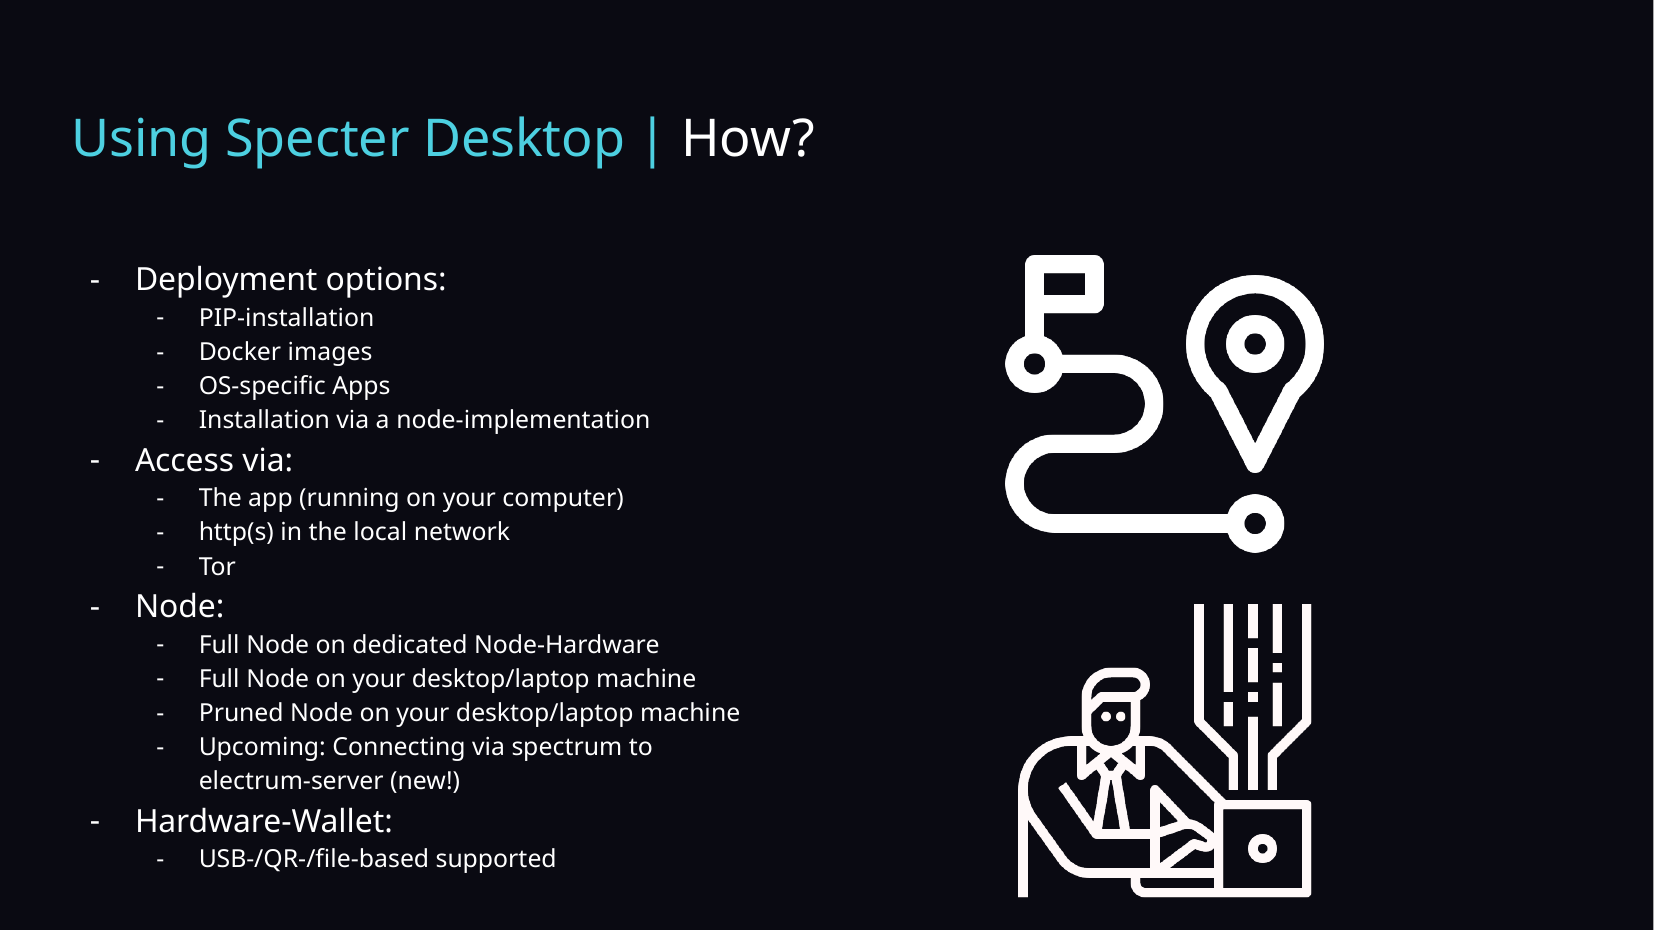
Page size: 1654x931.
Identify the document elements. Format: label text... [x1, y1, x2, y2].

title Using Specter Desktop | How? [56, 80, 1598, 184]
picture [1008, 594, 1321, 907]
picture [1005, 244, 1324, 563]
list Deployment options: PIP-installation Docker images OS-specific Apps Installation via a node-implementation Access via: The app (running on your computer) http(s) in the local network Tor Node: Full Node on dedicated Node-Hardware Full Node on your desktop/laptop machine Pruned Node on your desktop/laptop machine Upcoming: Connecting via spectrum to electrum-server (new!) Hardware-Wallet: USB-/QR-/file-based supported [56, 238, 784, 889]
